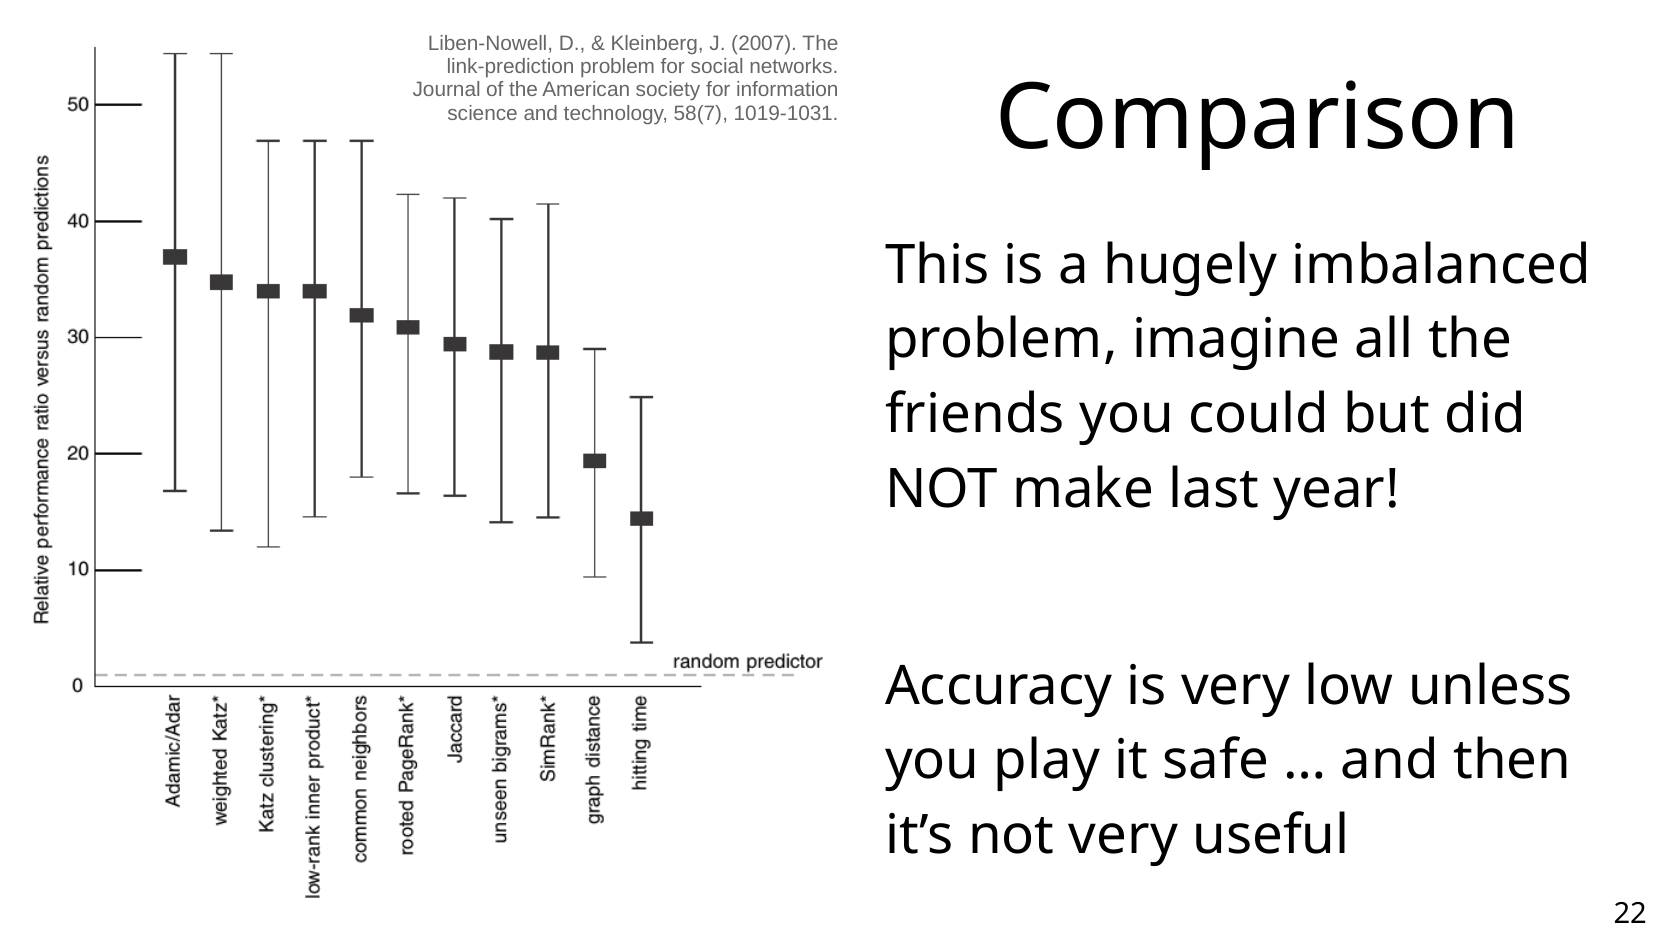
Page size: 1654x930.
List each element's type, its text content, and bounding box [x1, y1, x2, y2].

title Comparison [945, 1, 1571, 224]
text_box Liben-Nowell, D., & Kleinberg, J. (2007). The link-prediction problem for social networks. Journal of the American society for information science and technology, 58(7), 1019-1031. [375, 24, 854, 120]
list This is a hugely imbalanced problem, imagine all the friends you could but did NOT make last year! Accuracy is very low unless you play it safe … and then it’s not very useful [885, 224, 1606, 886]
picture [15, 17, 841, 917]
